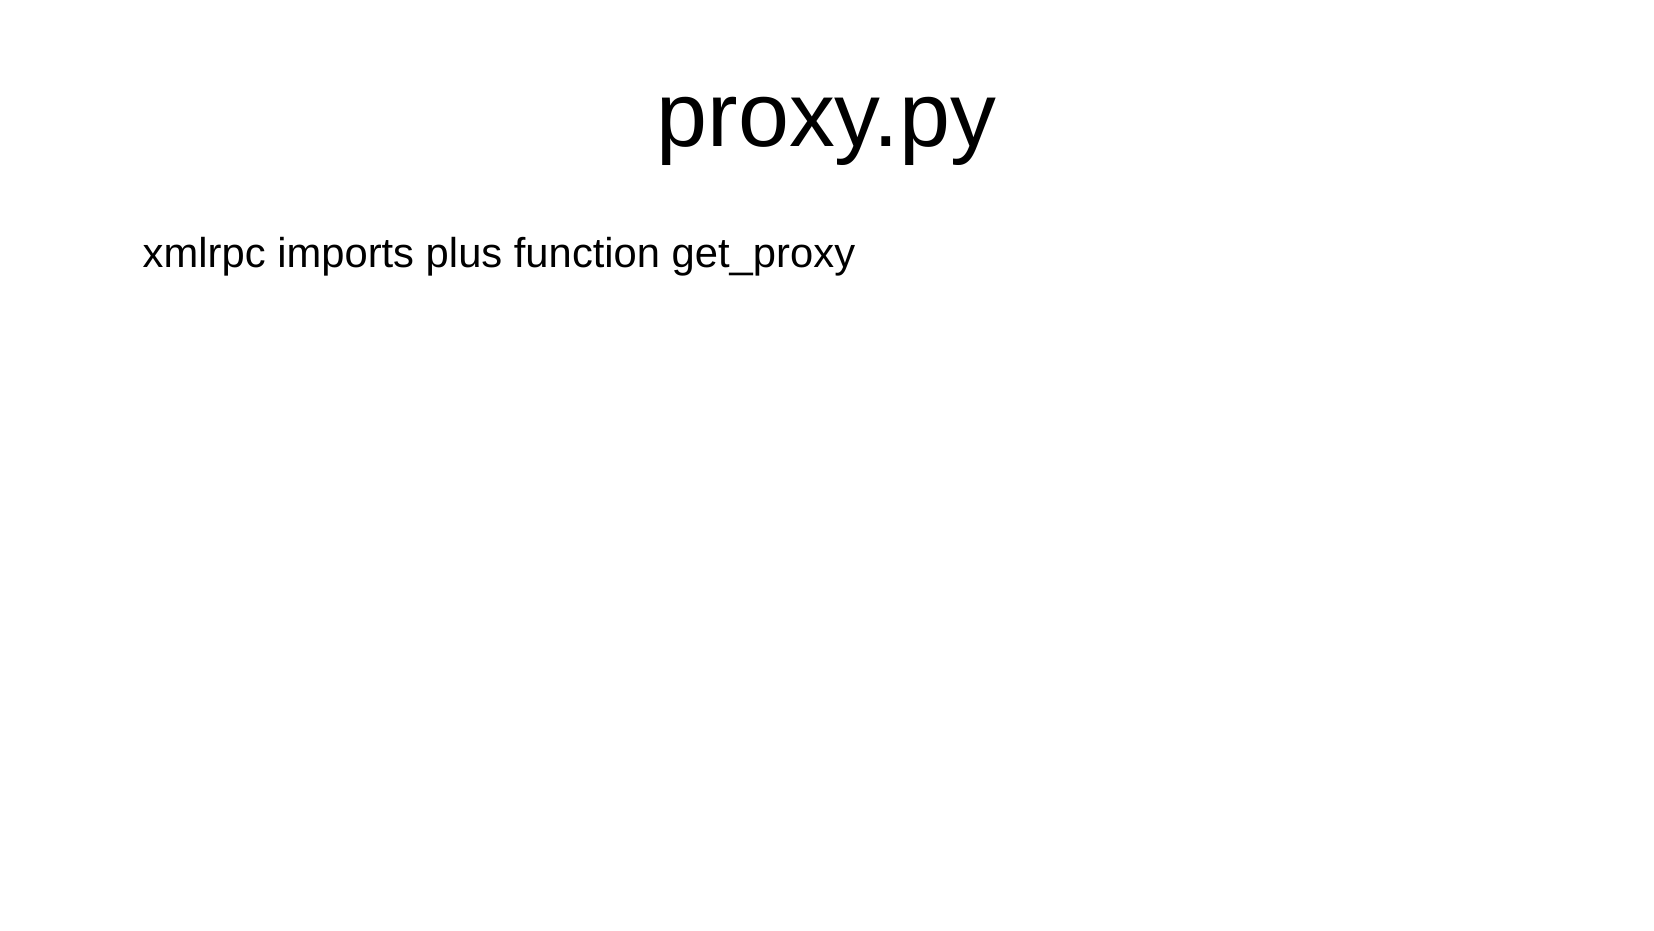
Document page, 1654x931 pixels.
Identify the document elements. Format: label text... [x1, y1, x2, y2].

list xmlrpc imports plus function get_proxy [71, 229, 1561, 769]
title proxy.py [82, 37, 1571, 193]
